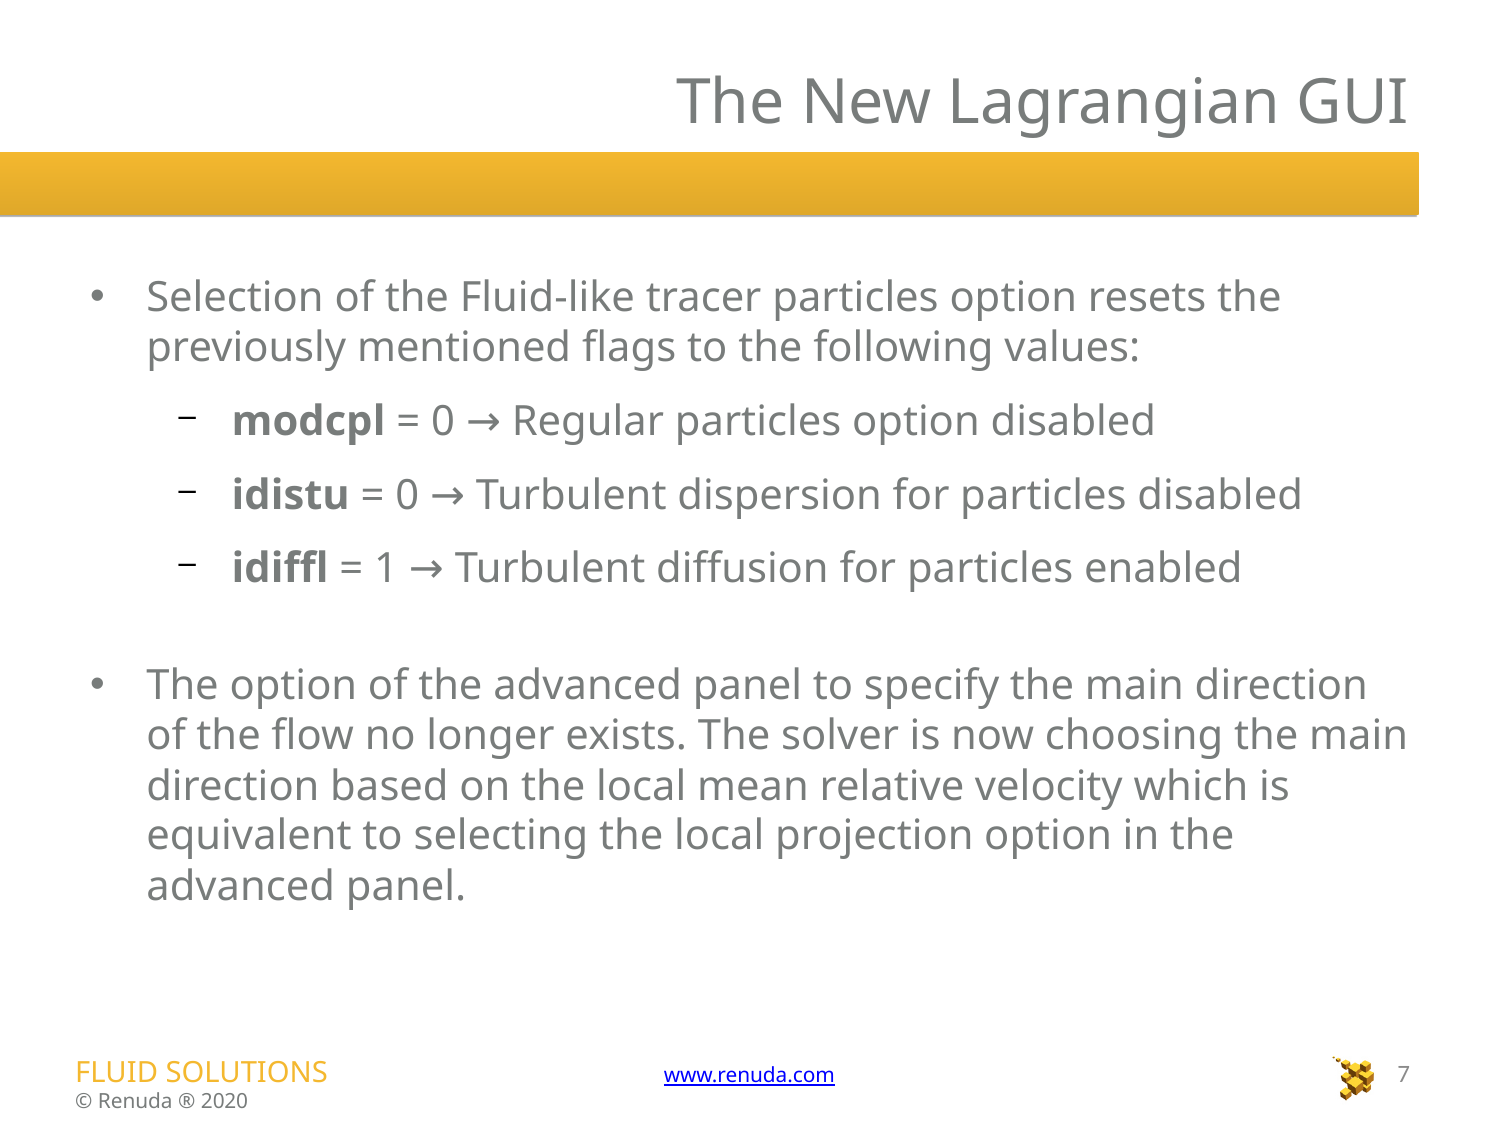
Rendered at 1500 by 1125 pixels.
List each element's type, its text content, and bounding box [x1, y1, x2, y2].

list Selection of the Fluid-like tracer particles option resets the previously mentioned flags to the following values: modcpl = 0 → Regular particles option disabled idistu = 0 → Turbulent dispersion for particles disabled idiffl = 1 → Turbulent diffusion for particles enabled The option of the advanced panel to specify the main direction of the flow no longer exists. The solver is now choosing the main direction based on the local mean relative velocity which is equivalent to selecting the local projection option in the advanced panel. [75, 262, 1425, 1005]
title The New Lagrangian GUI [110, 45, 1425, 153]
slide_number 8 [1074, 1042, 1425, 1103]
